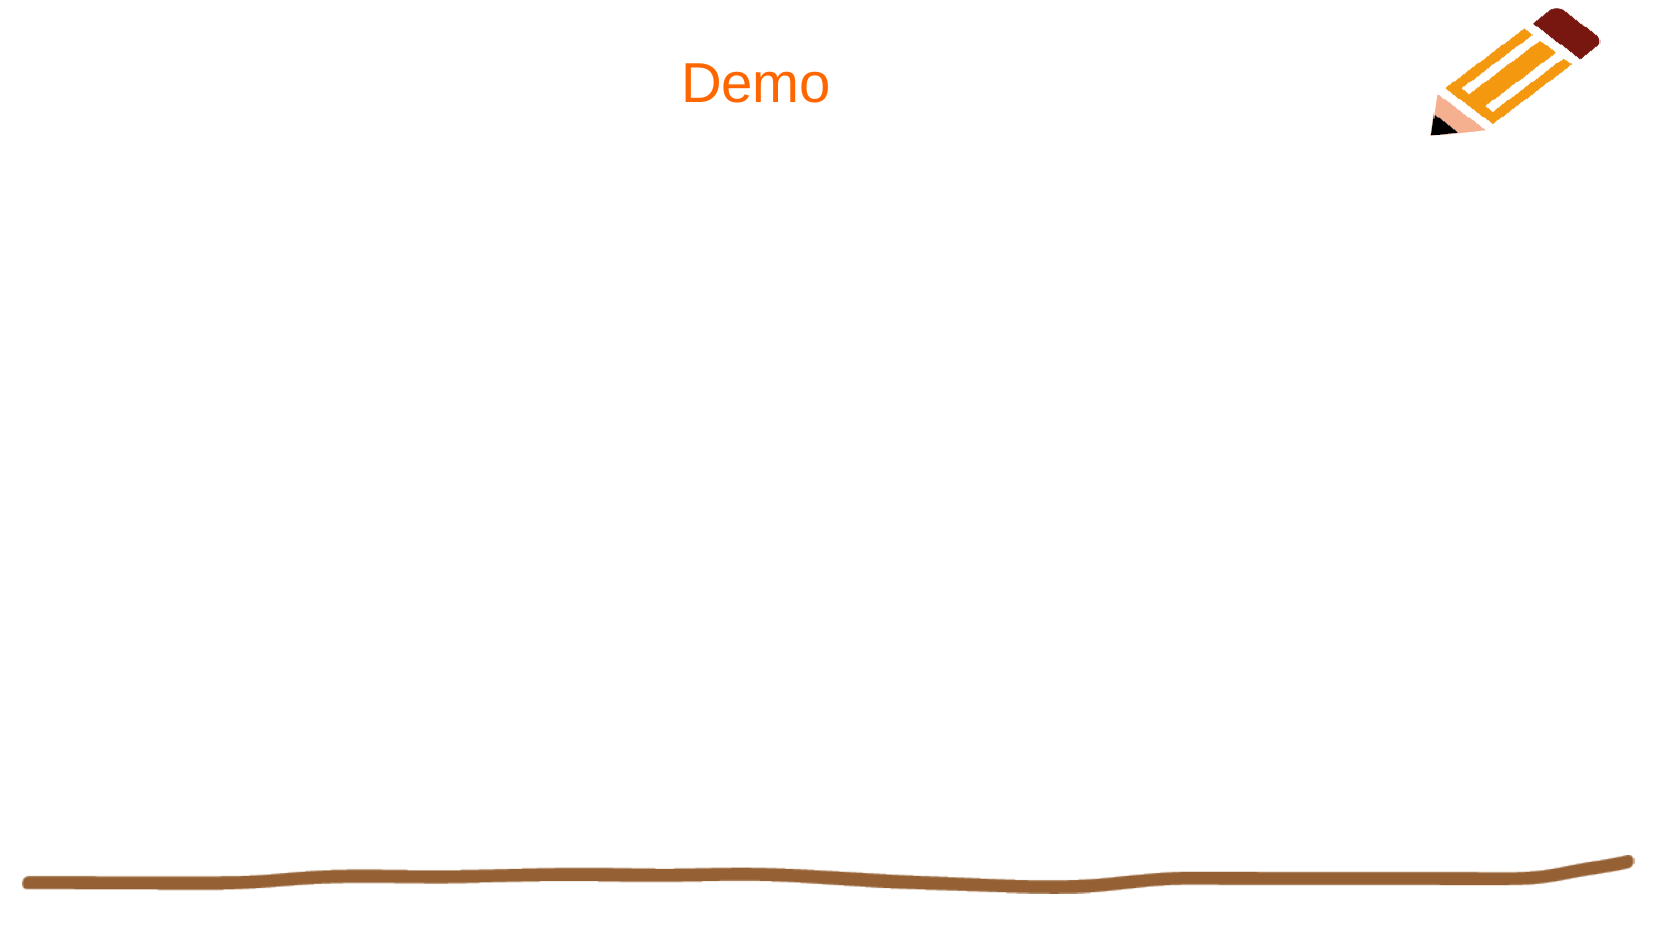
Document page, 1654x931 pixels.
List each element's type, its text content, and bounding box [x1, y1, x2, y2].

title Demo [82, 36, 1430, 129]
picture [22, 855, 1635, 894]
picture [1430, 8, 1601, 136]
